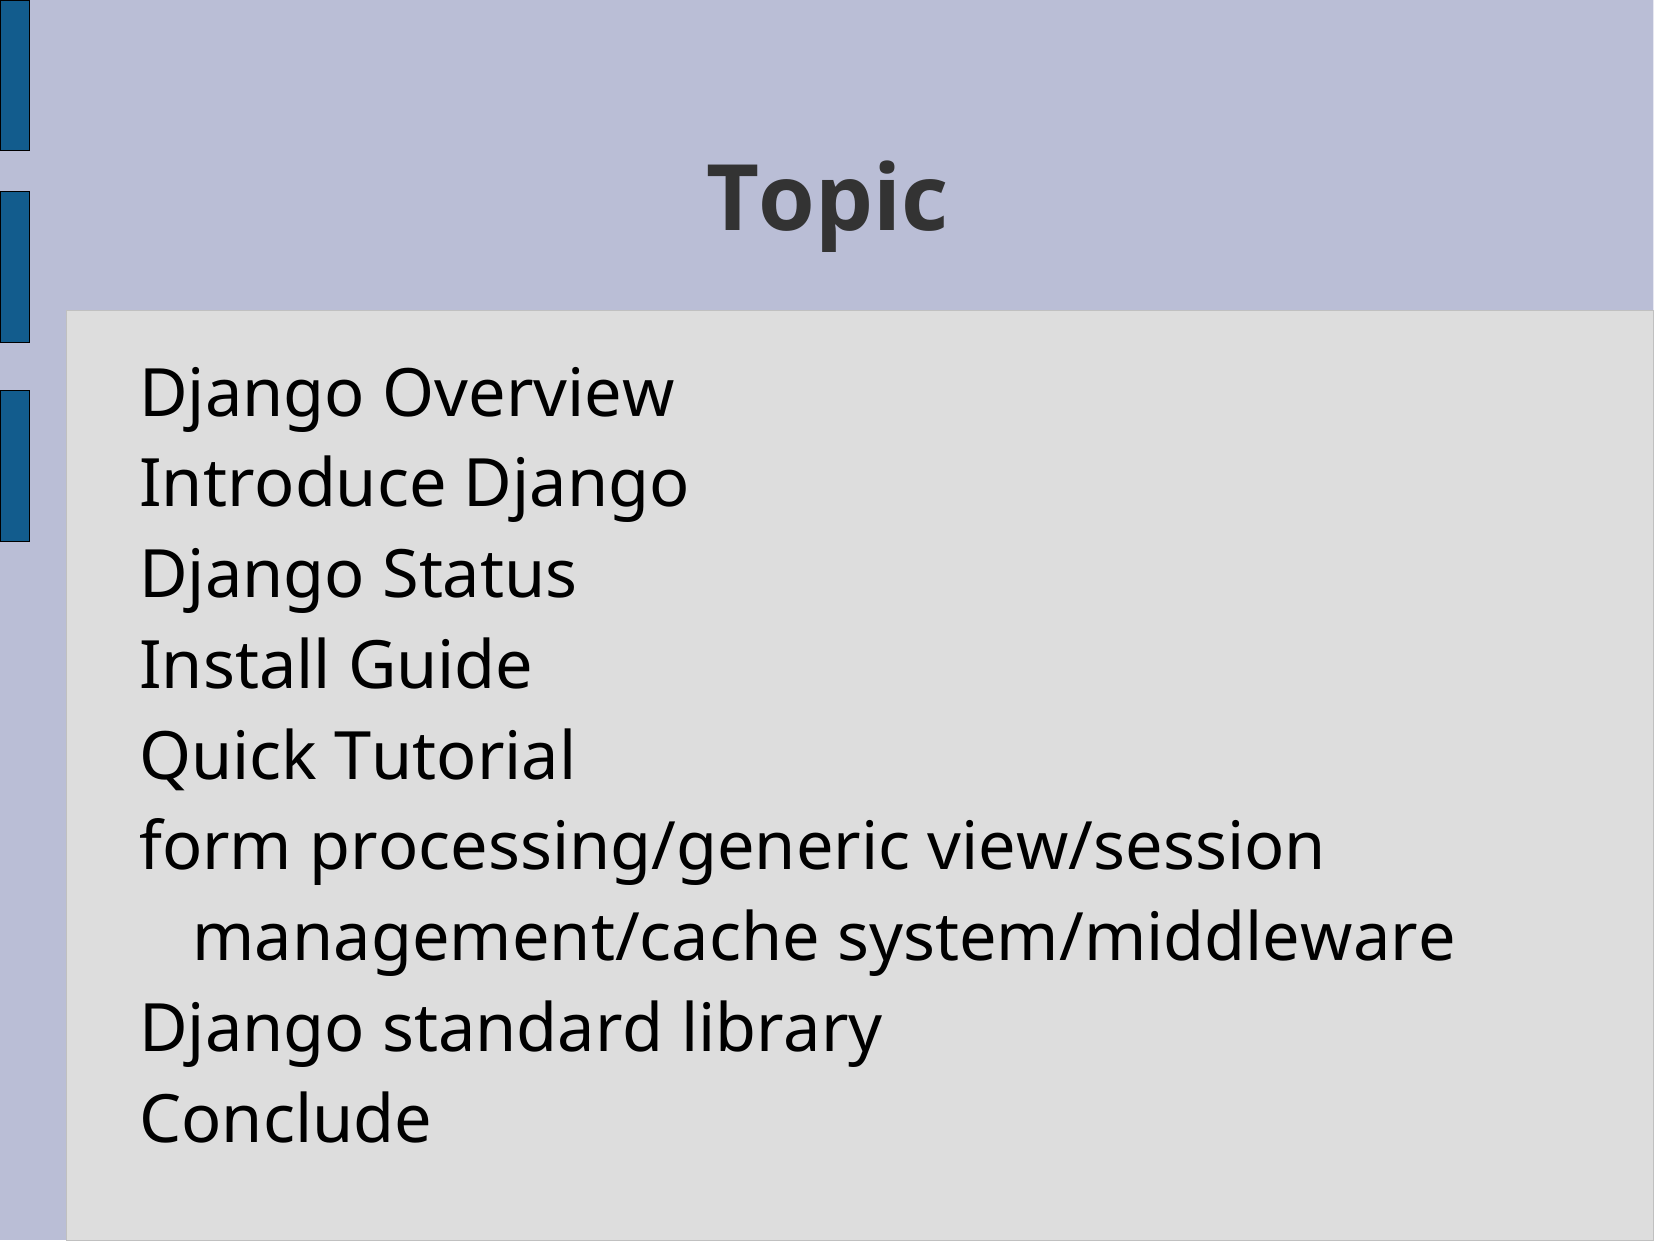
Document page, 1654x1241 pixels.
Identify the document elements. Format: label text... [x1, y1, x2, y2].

list Django Overview Introduce Django Django Status Install Guide Quick Tutorial form processing/generic view/session management/cache system/middleware Django standard library Conclude [121, 344, 1534, 1112]
title Topic [121, 91, 1534, 299]
